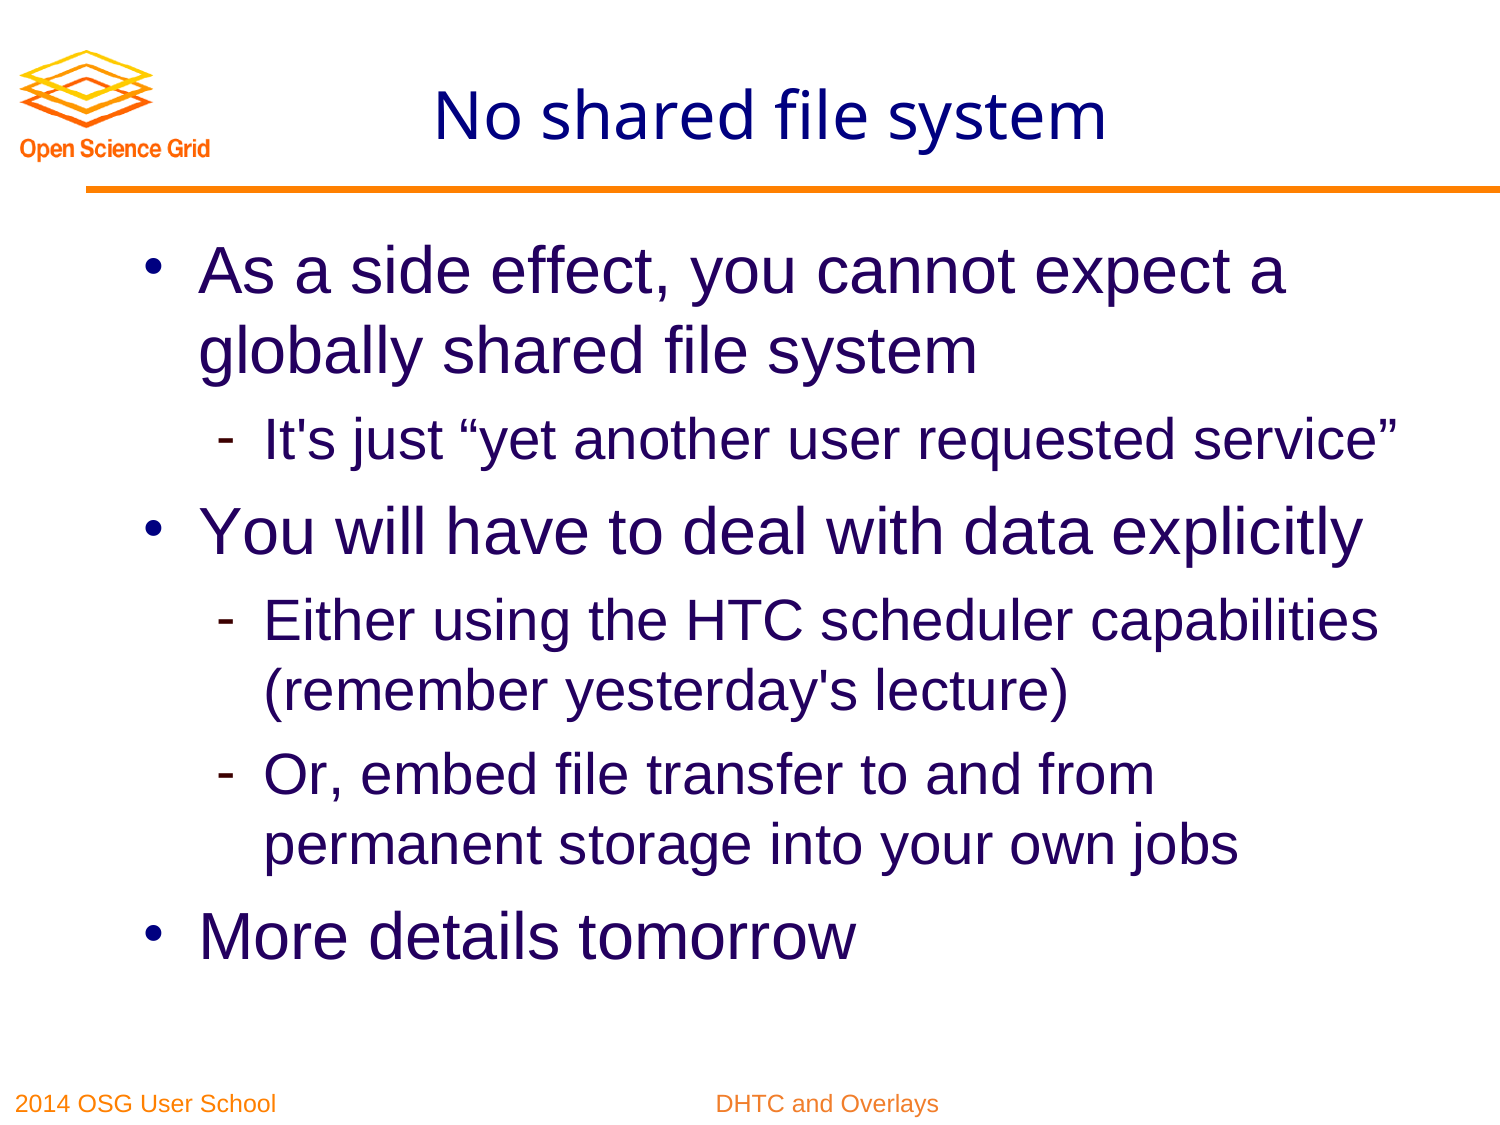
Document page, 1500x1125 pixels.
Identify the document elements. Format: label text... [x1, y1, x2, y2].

list As a side effect, you cannot expect a globally shared file system It's just “yet another user requested service” You will have to deal with data explicitly Either using the HTC scheduler capabilities (remember yesterday's lecture) Or, embed file transfer to and from permanent storage into your own jobs More details tomorrow [127, 218, 1465, 1026]
picture [0, 27, 201, 179]
title No shared file system [201, 18, 1342, 207]
